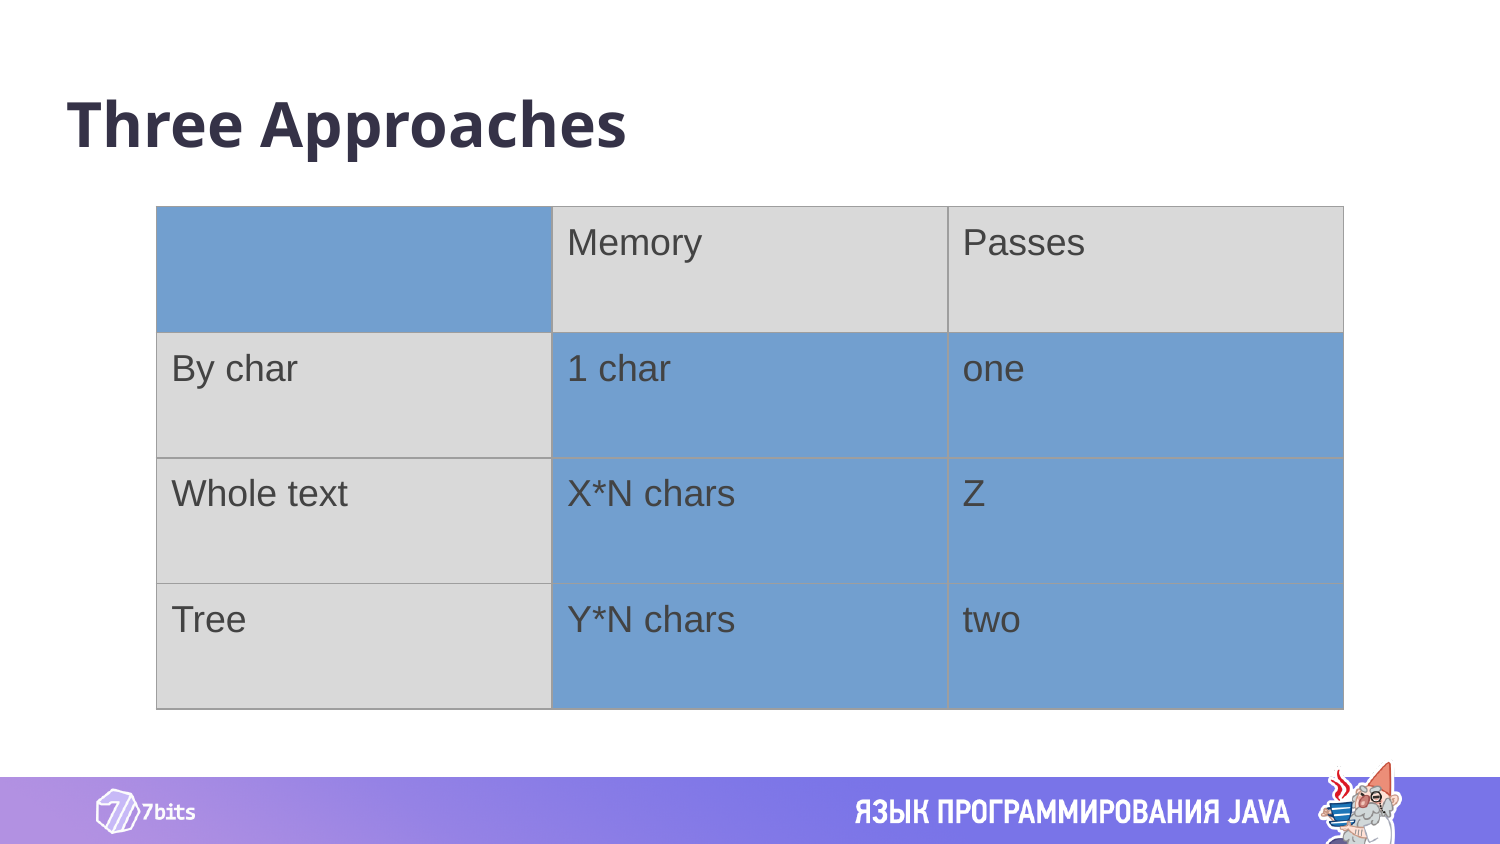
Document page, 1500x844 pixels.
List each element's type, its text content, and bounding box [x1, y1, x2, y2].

table_header [157, 207, 551, 332]
table_cell By char [157, 333, 551, 457]
table_cell one [949, 333, 1343, 457]
table_cell Z [949, 459, 1343, 583]
table_header Memory [553, 207, 947, 332]
table_cell Tree [157, 584, 551, 708]
title Three Approaches [51, 69, 1449, 164]
table_cell Y*N chars [553, 584, 947, 708]
table_cell two [949, 584, 1343, 708]
table_cell Whole text [157, 459, 551, 583]
table_cell X*N chars [553, 459, 947, 583]
table_cell 1 char [553, 333, 947, 457]
table_header Passes [949, 207, 1343, 332]
picture [0, 717, 1500, 844]
